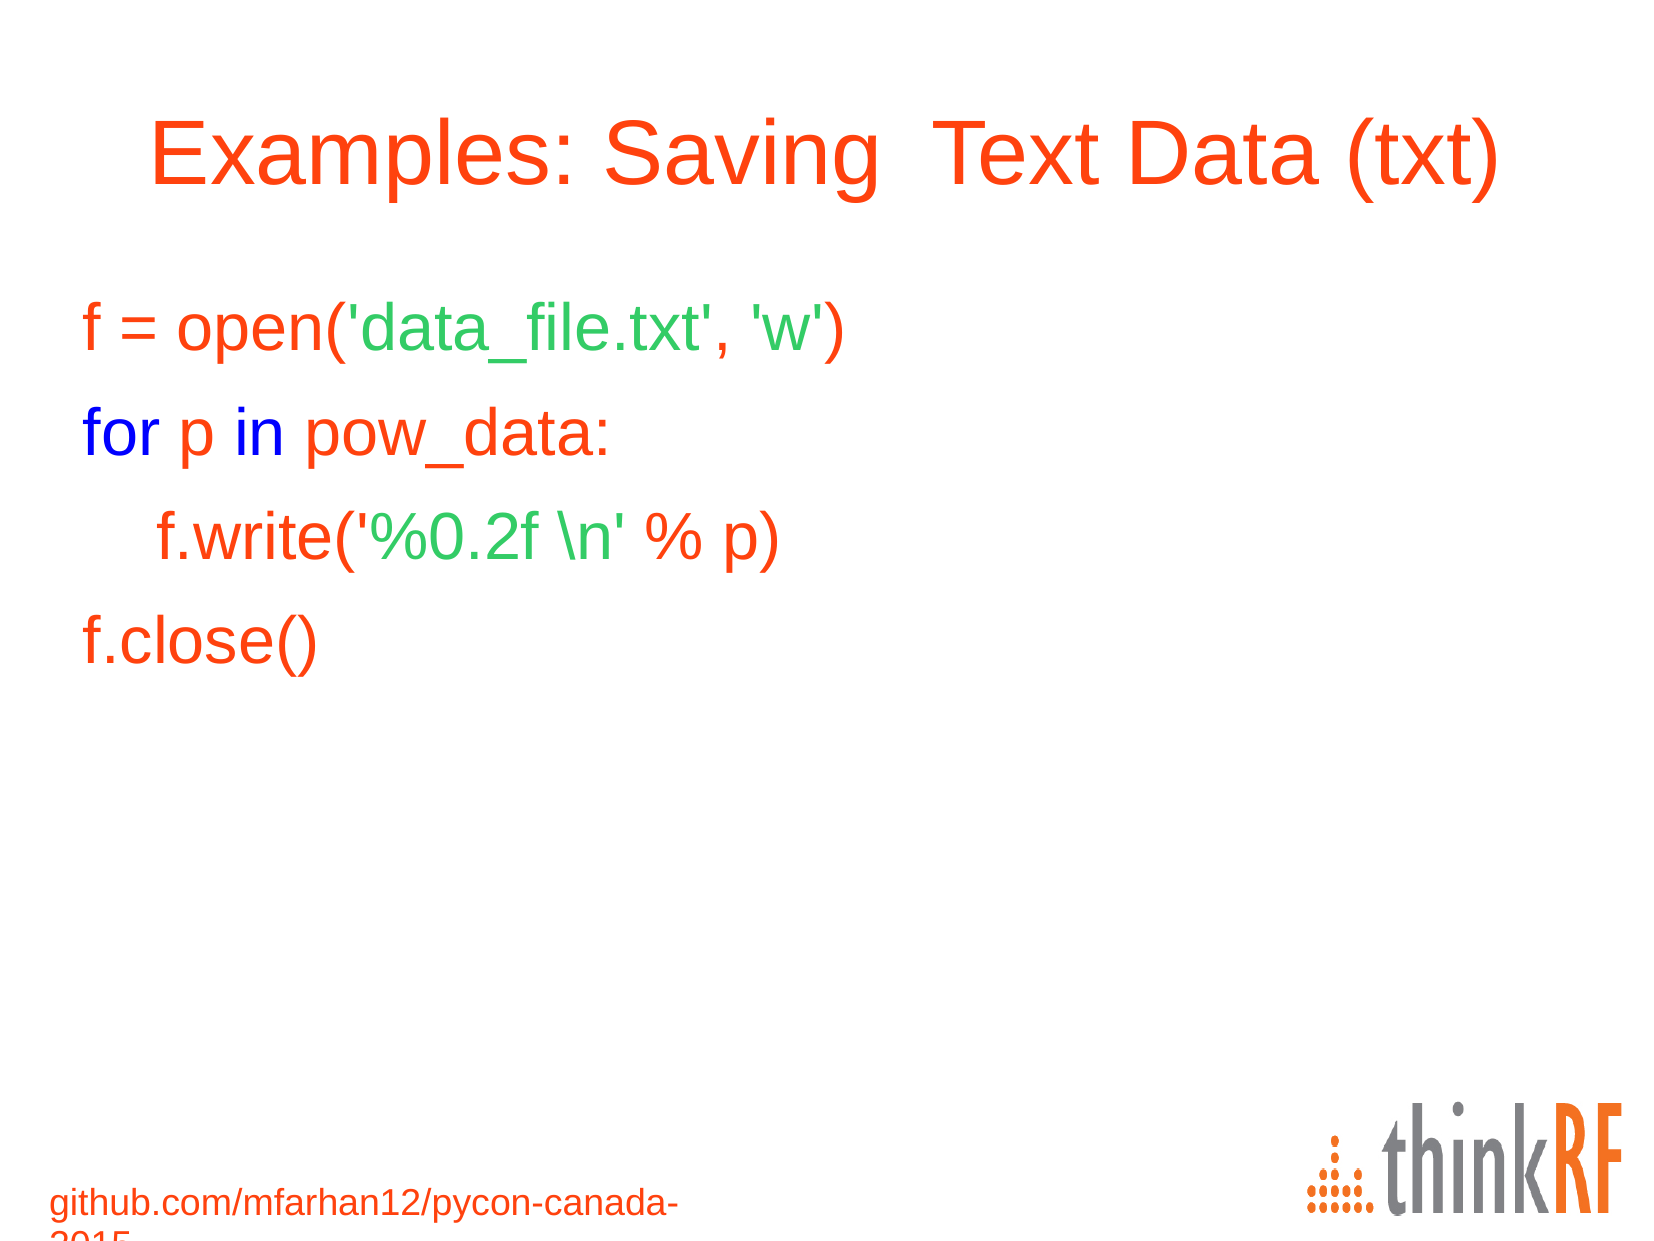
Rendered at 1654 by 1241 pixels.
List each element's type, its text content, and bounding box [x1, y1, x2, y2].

list f = open('data_file.txt', 'w') for p in pow_data: f.write('%0.2f \n' % p) f.close() [82, 290, 1571, 1109]
picture [1307, 1101, 1622, 1216]
title Examples: Saving Text Data (txt) [82, 49, 1571, 257]
